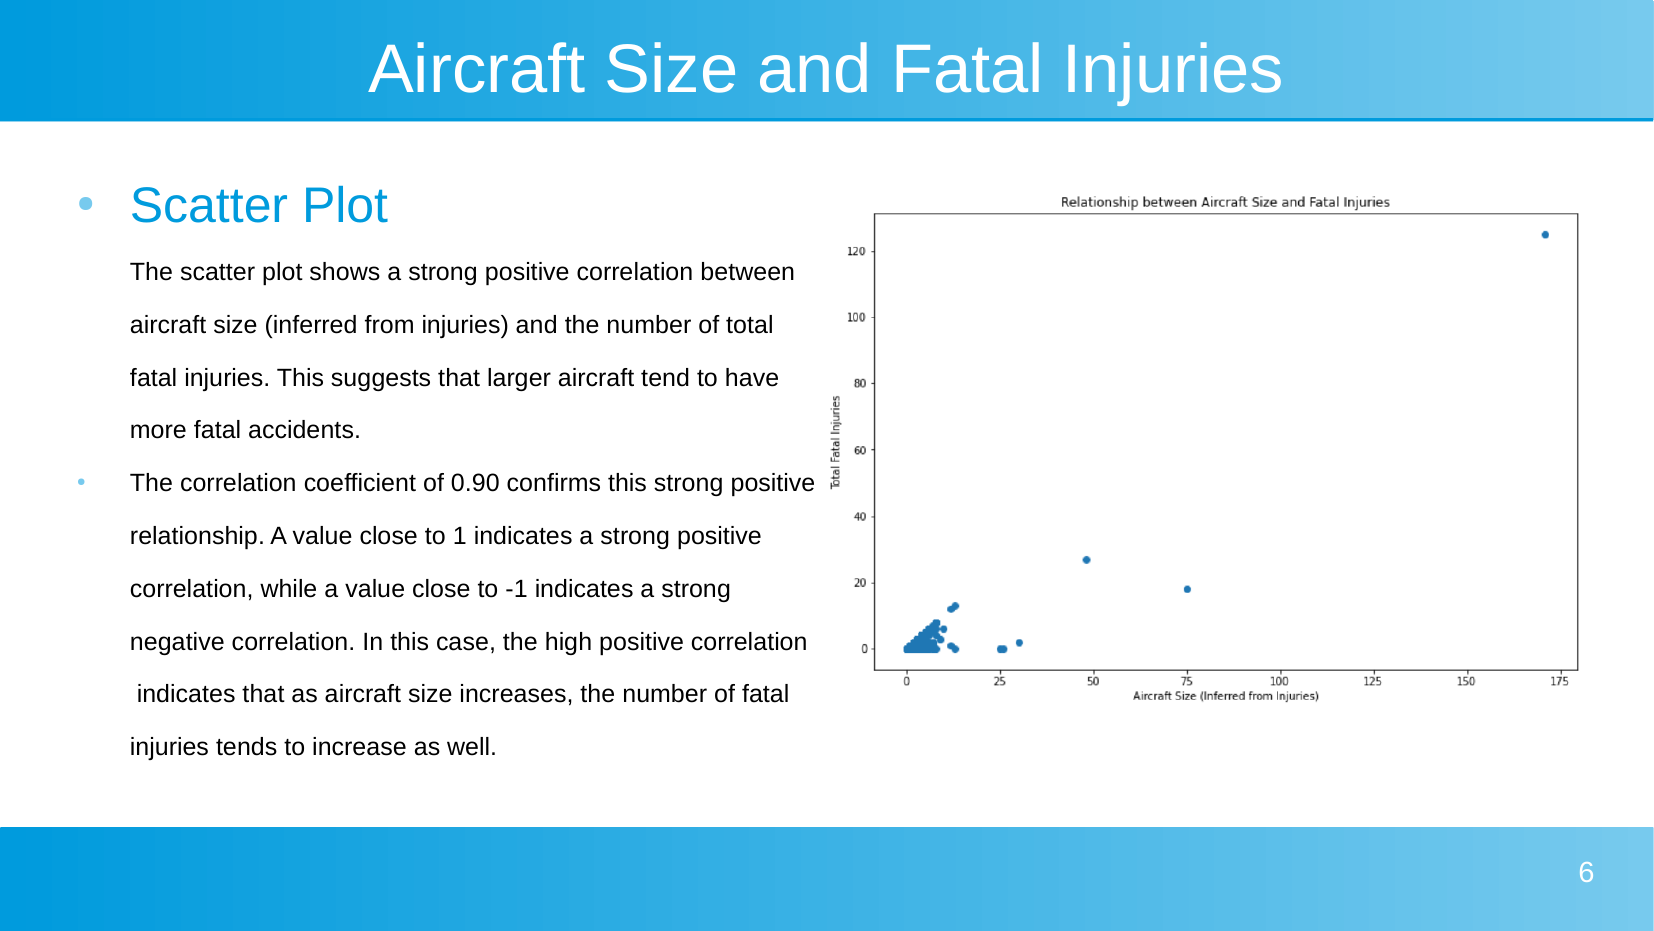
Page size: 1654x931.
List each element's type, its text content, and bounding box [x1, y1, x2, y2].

picture [816, 187, 1595, 723]
list Scatter Plot The scatter plot shows a strong positive correlation between aircraft size (inferred from injuries) and the number of total fatal injuries. This suggests that larger aircraft tend to have more fatal accidents. The correlation coefficient of 0.90 confirms this strong positive relationship. A value close to 1 indicates a strong positive correlation, while a value close to -1 indicates a strong negative correlation. In this case, the high positive correlation indicates that as aircraft size increases, the number of fatal injuries tends to increase as well. [59, 177, 1595, 768]
title Aircraft Size and Fatal Injuries [59, 29, 1595, 108]
